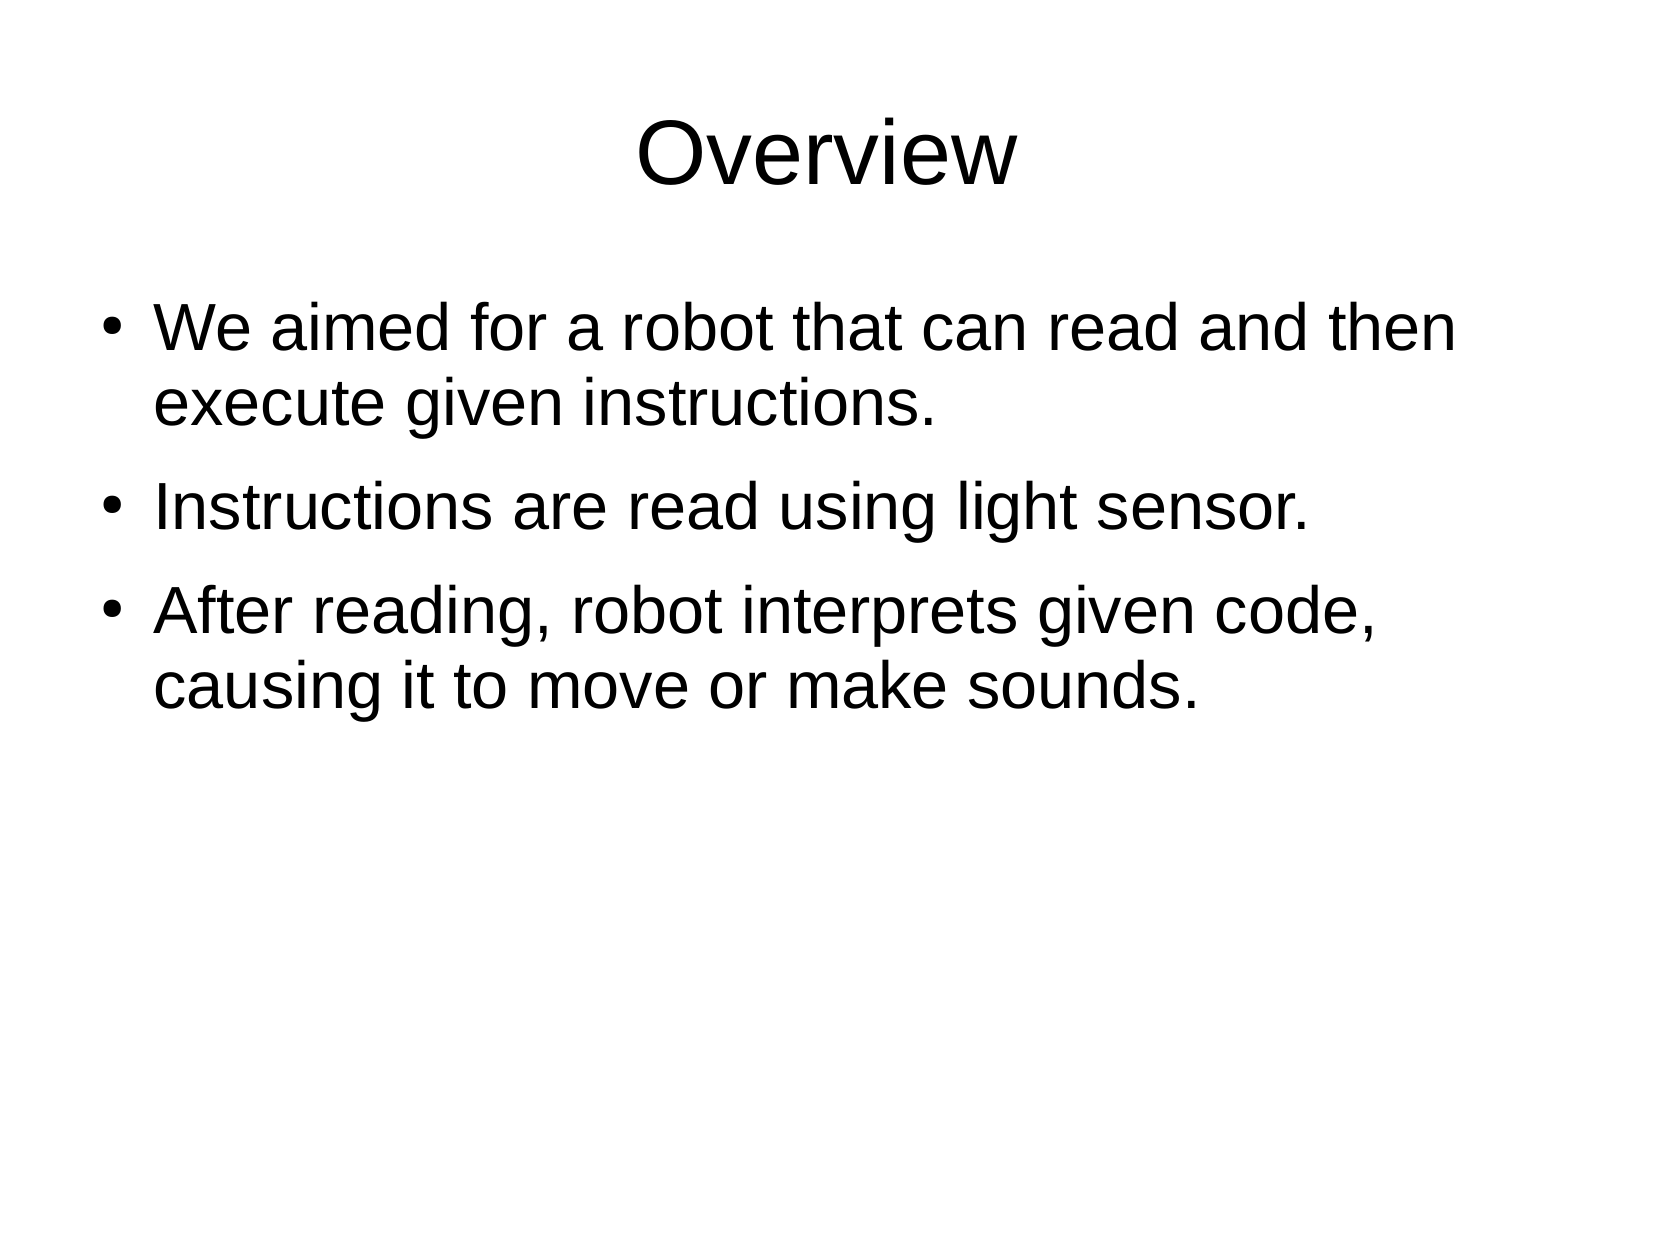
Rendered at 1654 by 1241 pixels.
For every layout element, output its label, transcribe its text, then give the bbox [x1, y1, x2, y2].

list We aimed for a robot that can read and then execute given instructions. Instructions are read using light sensor. After reading, robot interprets given code, causing it to move or make sounds. [82, 290, 1571, 1109]
title Overview [82, 49, 1571, 257]
